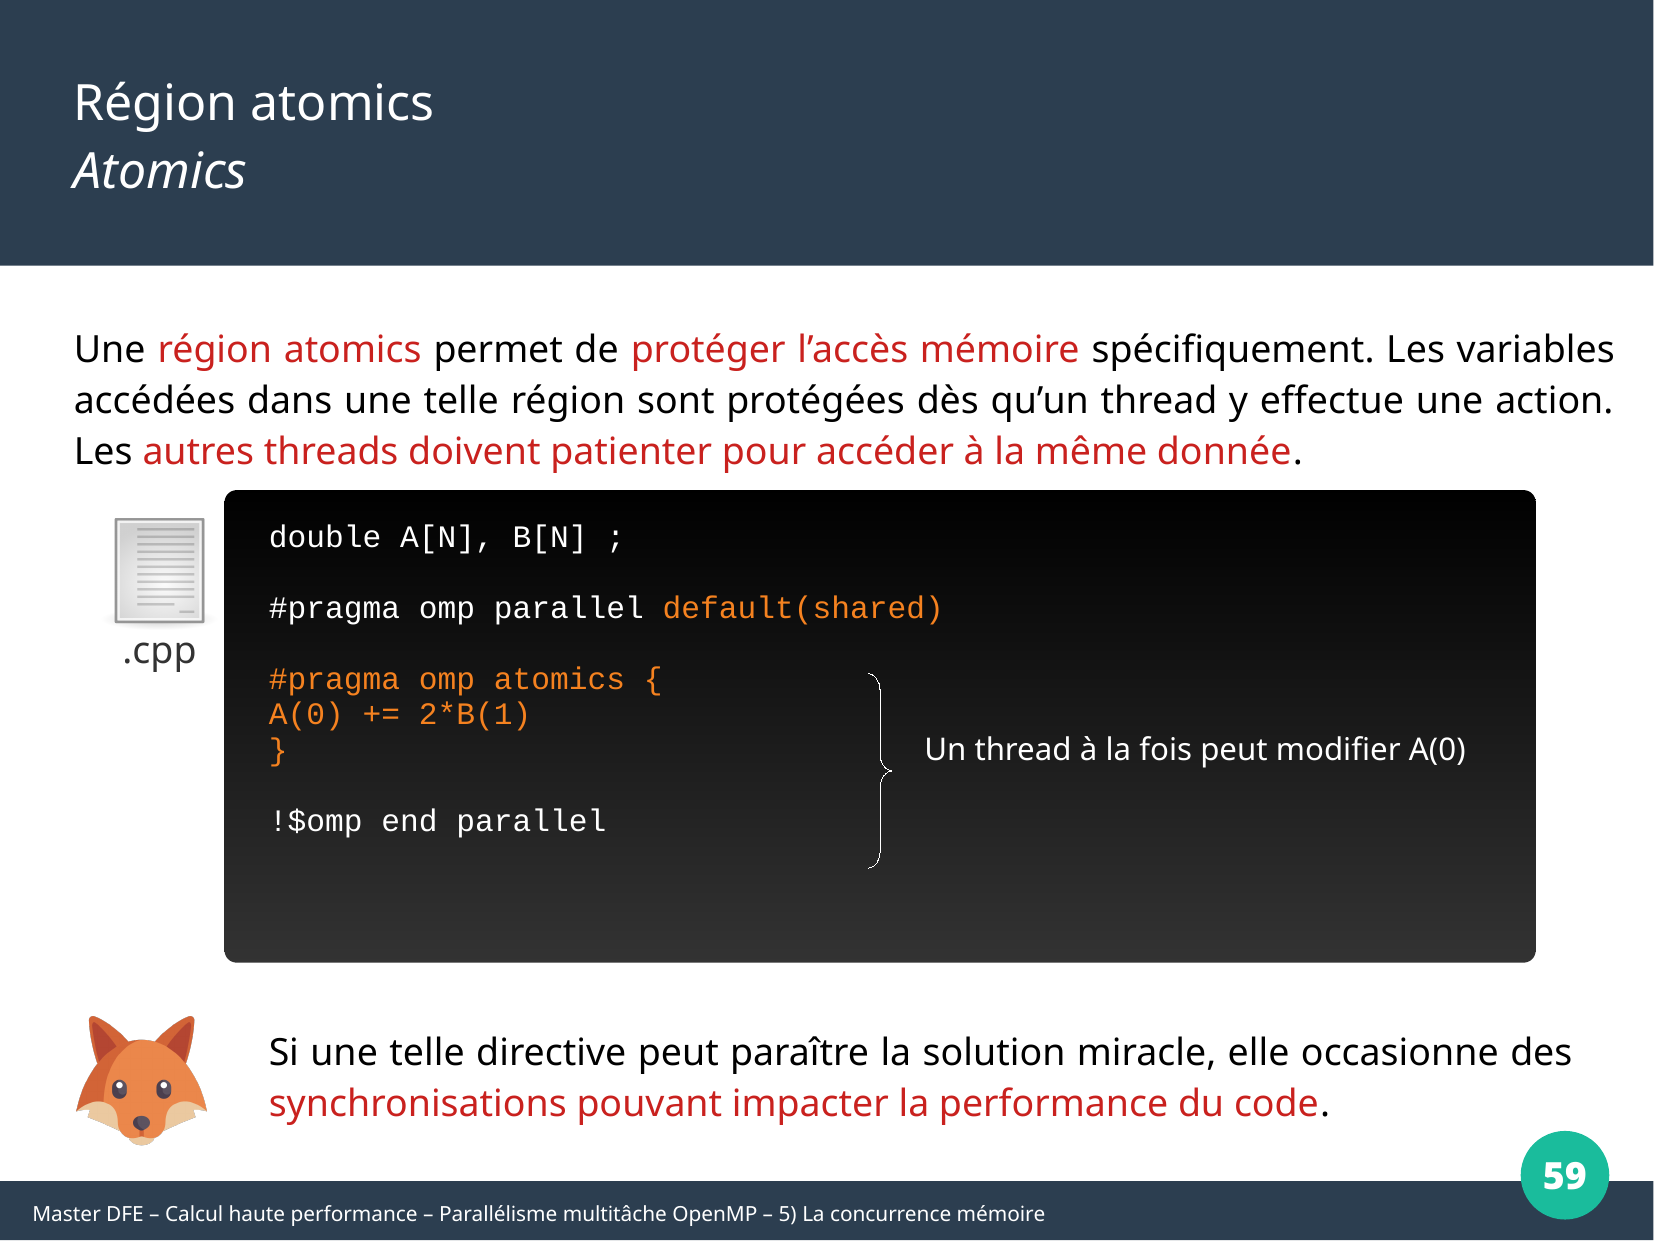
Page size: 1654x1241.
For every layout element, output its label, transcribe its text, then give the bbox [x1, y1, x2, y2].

text_box Si une telle directive peut paraître la solution miracle, elle occasionne des synchronisations pouvant impacter la performance du code. [253, 1017, 1589, 1146]
picture [100, 513, 219, 616]
picture [76, 1015, 207, 1146]
text_box [224, 490, 1536, 963]
text_box Un thread à la fois peut modifier A(0) [909, 719, 1501, 862]
text_box Région atomics Atomics [59, 59, 1477, 209]
text_box double A[N], B[N] ; #pragma omp parallel default(shared) #pragma omp atomics { A(0) += 2*B(1) } !$omp end parallel [254, 513, 1524, 963]
text_box Master DFE – Calcul haute performance – Parallélisme multitâche OpenMP – 5) La concurrence mémoire [17, 1191, 1436, 1235]
text_box .cpp [82, 616, 237, 683]
text_box Une région atomics permet de protéger l’accès mémoire spécifiquement. Les variables accédées dans une telle région sont protégées dès qu’un thread y effectue une action. Les autres threads doivent patienter pour accéder à la même donnée. [59, 314, 1630, 483]
